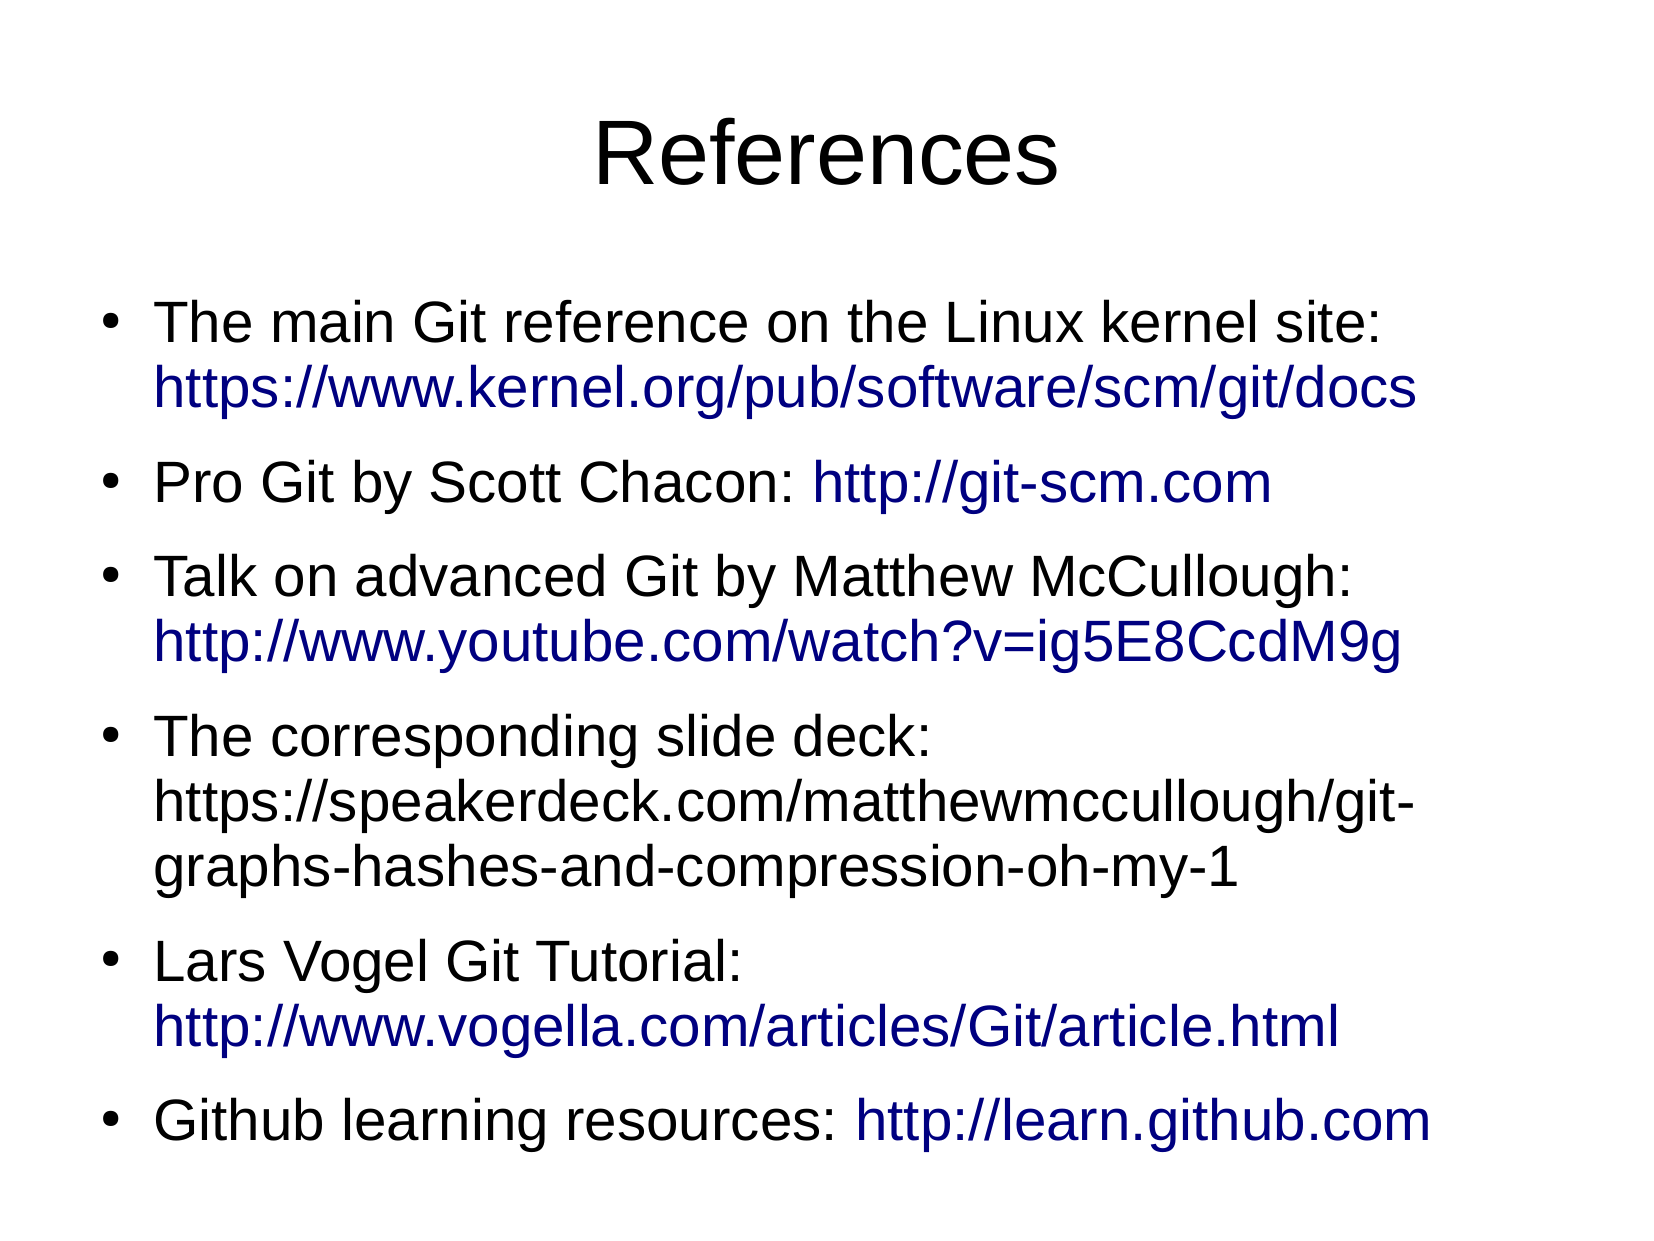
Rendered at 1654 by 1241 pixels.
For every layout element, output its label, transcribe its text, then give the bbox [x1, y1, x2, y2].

list The main Git reference on the Linux kernel site: https://www.kernel.org/pub/software/scm/git/docs Pro Git by Scott Chacon: http://git-scm.com Talk on advanced Git by Matthew McCullough: http://www.youtube.com/watch?v=ig5E8CcdM9g The corresponding slide deck: https://speakerdeck.com/matthewmccullough/git-graphs-hashes-and-compression-oh-my-1 Lars Vogel Git Tutorial: http://www.vogella.com/articles/Git/article.html Github learning resources: http://learn.github.com [82, 290, 1571, 1241]
title References [82, 49, 1571, 257]
